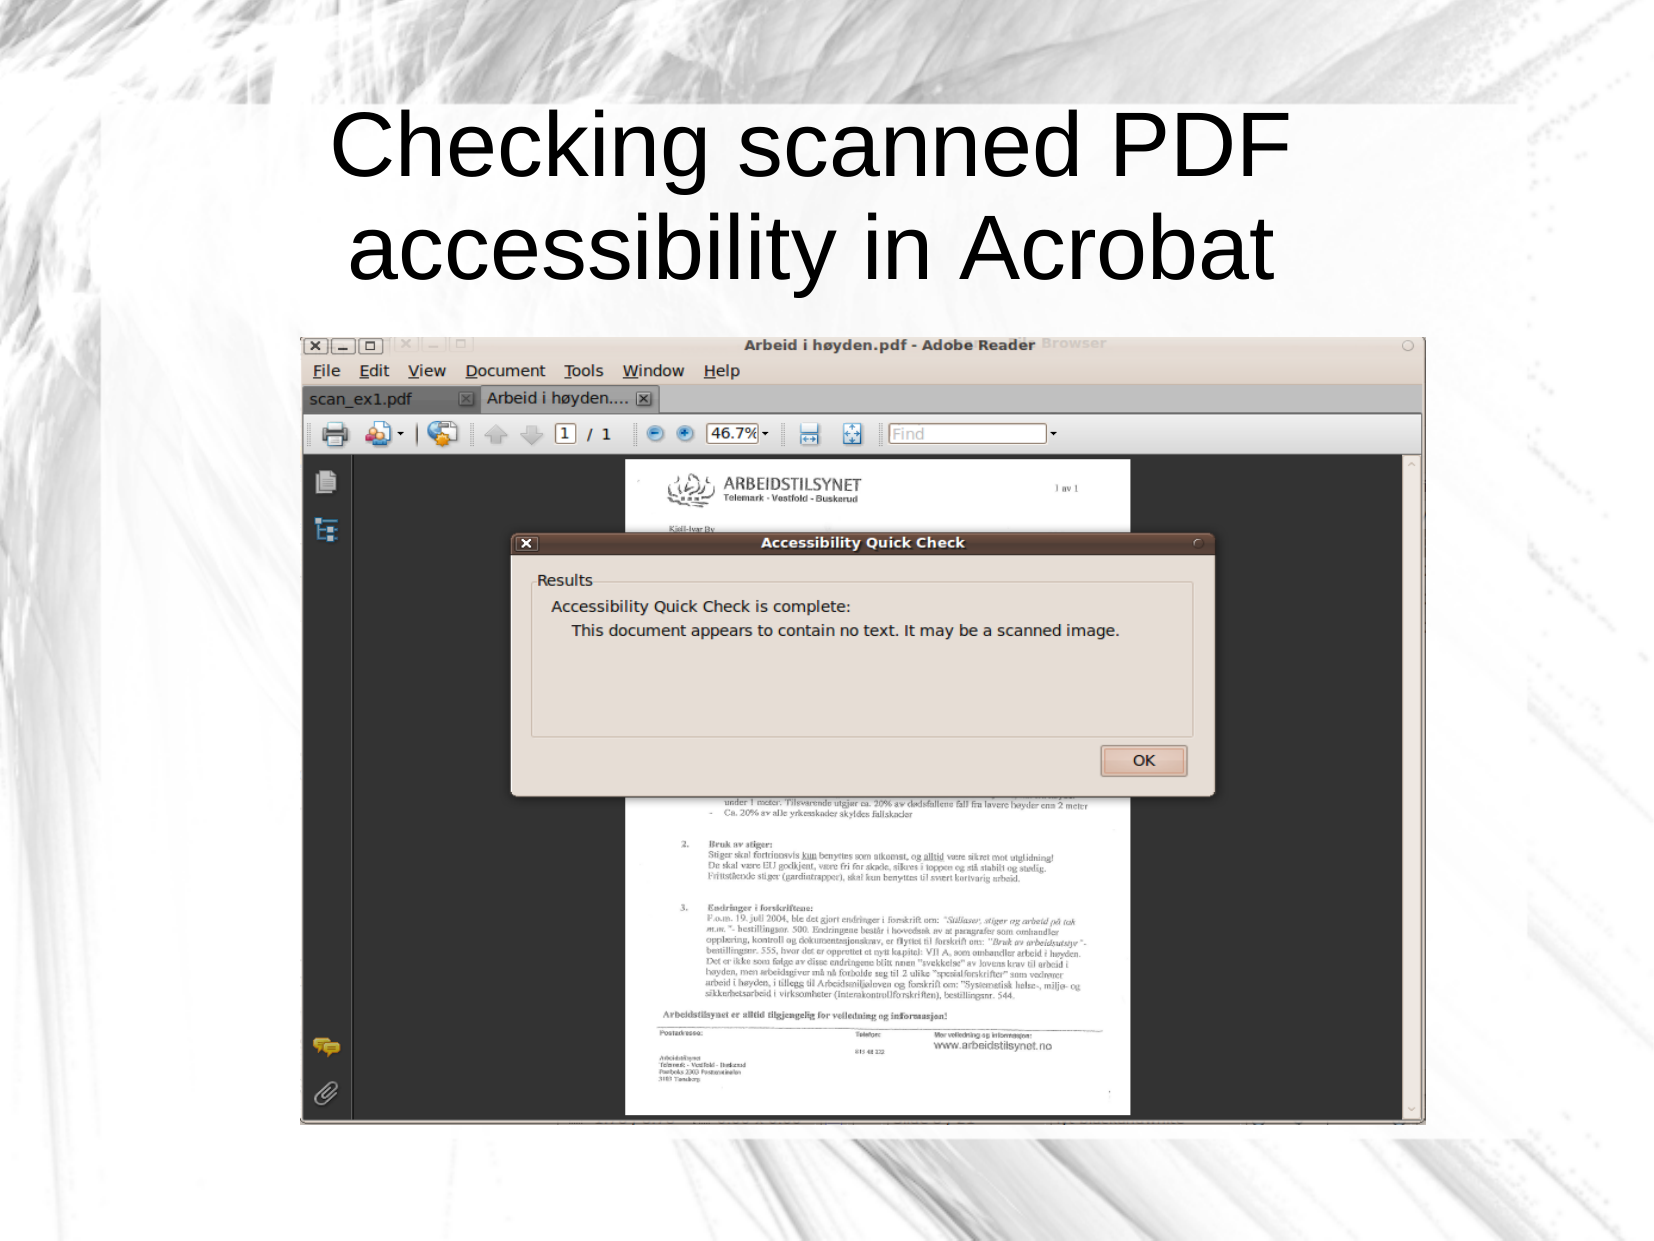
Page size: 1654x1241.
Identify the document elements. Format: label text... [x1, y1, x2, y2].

title Checking scanned PDF accessibility in Acrobat [118, 93, 1506, 299]
picture [0, 0, 1654, 1241]
